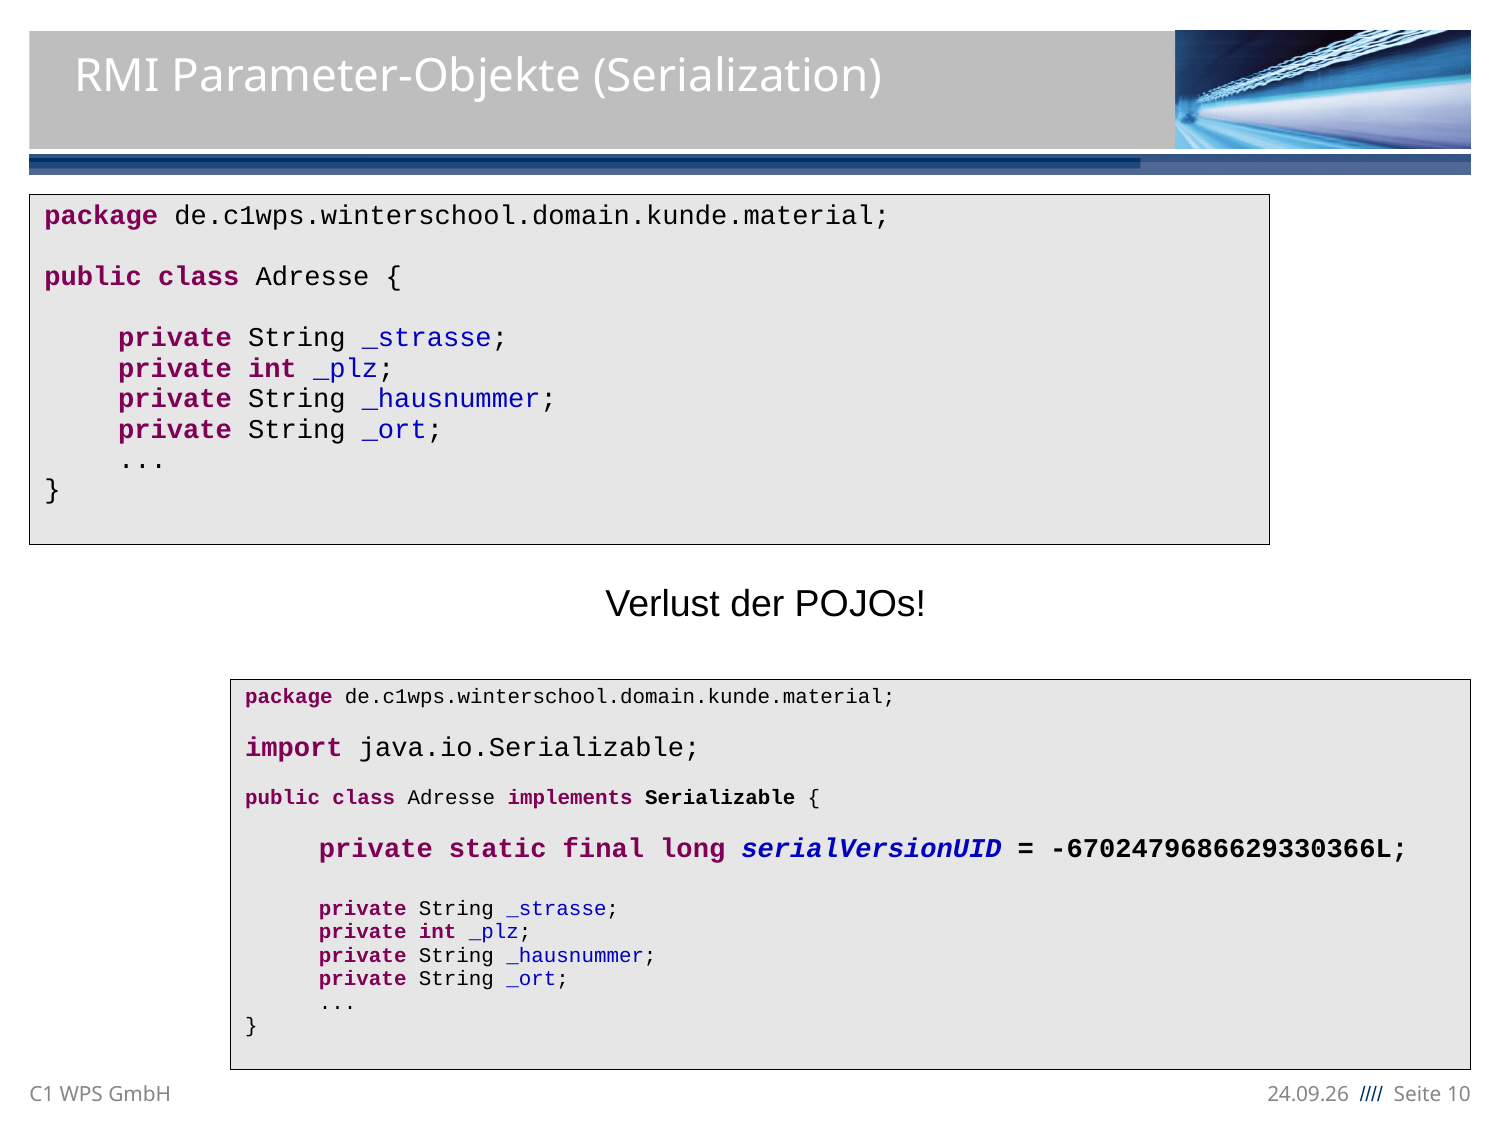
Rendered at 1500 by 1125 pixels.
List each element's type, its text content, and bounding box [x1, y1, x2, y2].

text_box package de.c1wps.winterschool.domain.kunde.material; public class Adresse { private String _strasse; private int _plz; private String _hausnummer; private String _ort; ... } [29, 194, 1270, 539]
title RMI Parameter-Objekte (Serialization) [29, 31, 1176, 149]
text_box package de.c1wps.winterschool.domain.kunde.material; import java.io.Serializable; public class Adresse implements Serializable { private static final long serialVersionUID = -6702479686629330366L; private String _strasse; private int _plz; private String _hausnummer; private String _ort; ... } [230, 679, 1471, 1060]
picture [29, 154, 1471, 175]
text_box Verlust der POJOs! [590, 575, 945, 680]
picture [1175, 30, 1471, 149]
